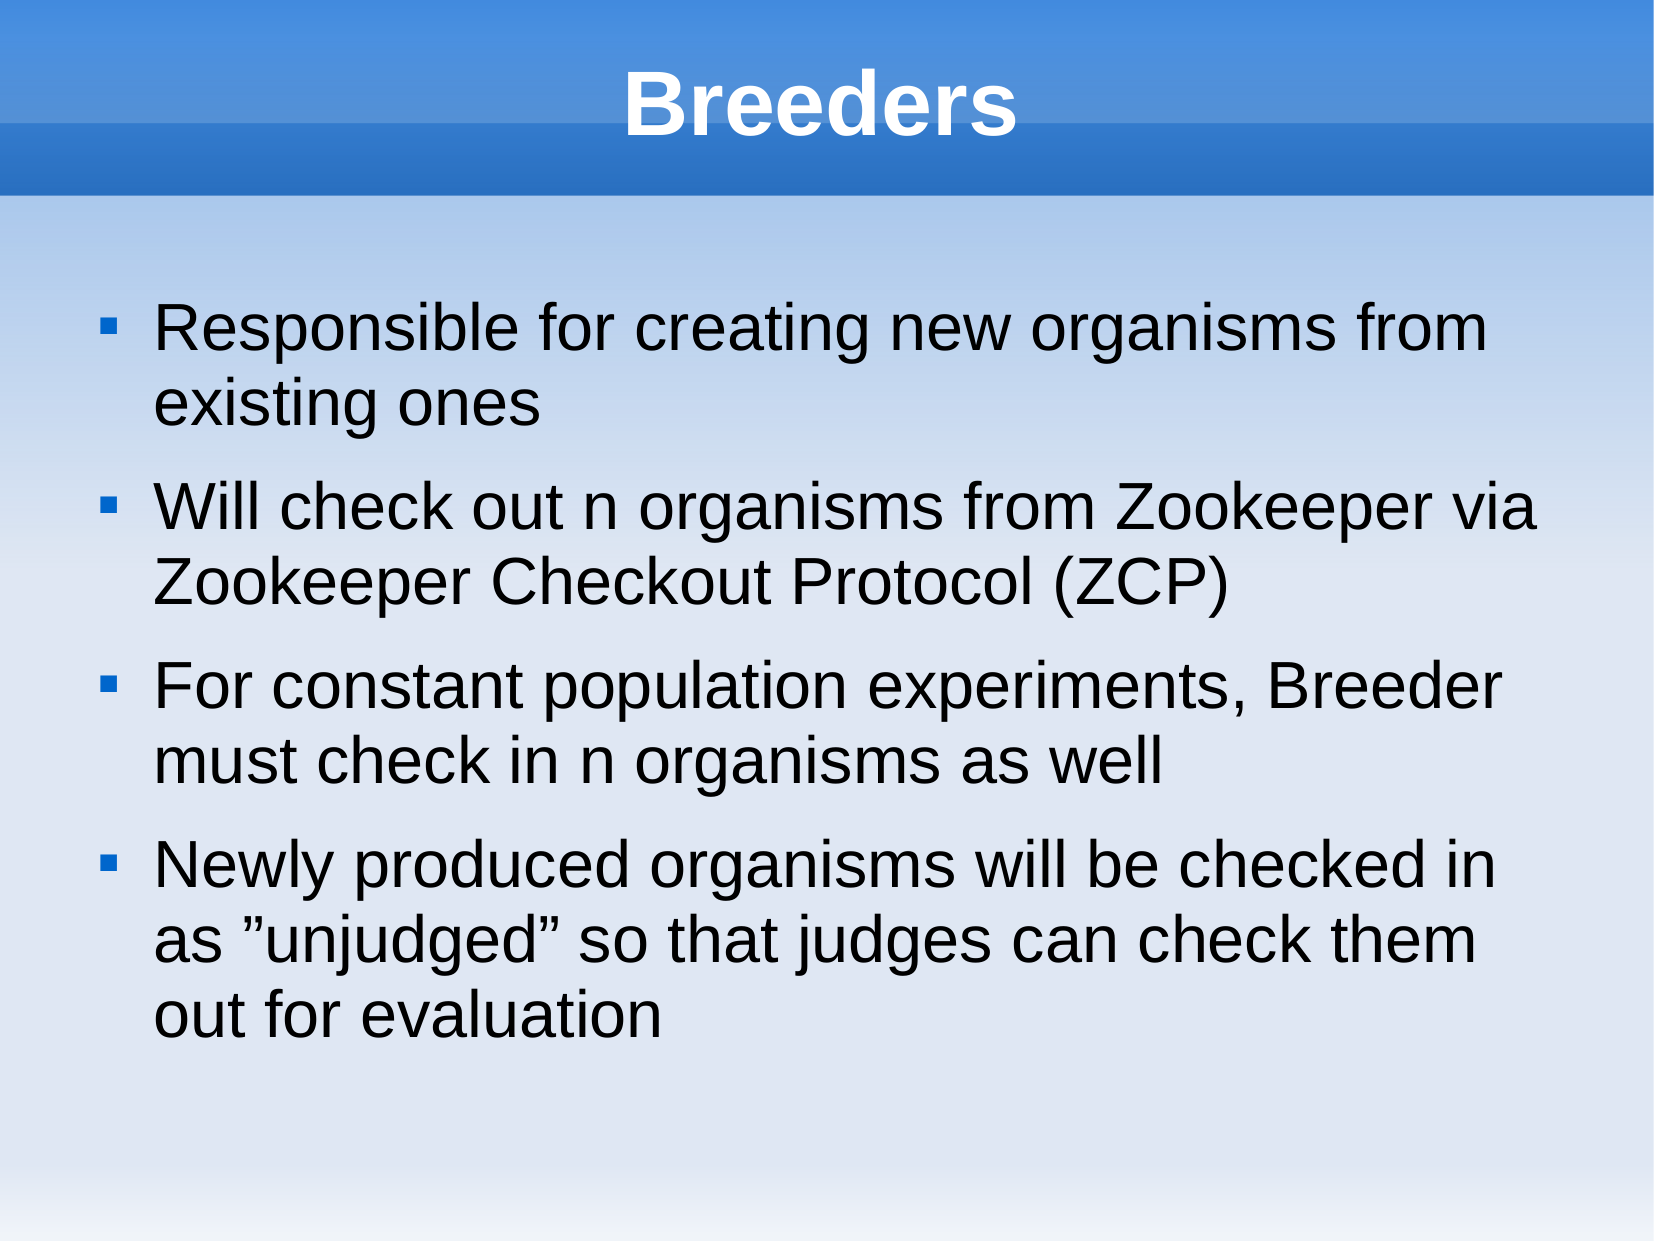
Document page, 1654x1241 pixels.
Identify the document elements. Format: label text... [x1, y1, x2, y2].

picture [0, 0, 1654, 1241]
title Breeders [76, 7, 1565, 200]
list Responsible for creating new organisms from existing ones Will check out n organisms from Zookeeper via Zookeeper Checkout Protocol (ZCP) For constant population experiments, Breeder must check in n organisms as well Newly produced organisms will be checked in as ”unjudged” so that judges can check them out for evaluation [82, 290, 1571, 1094]
